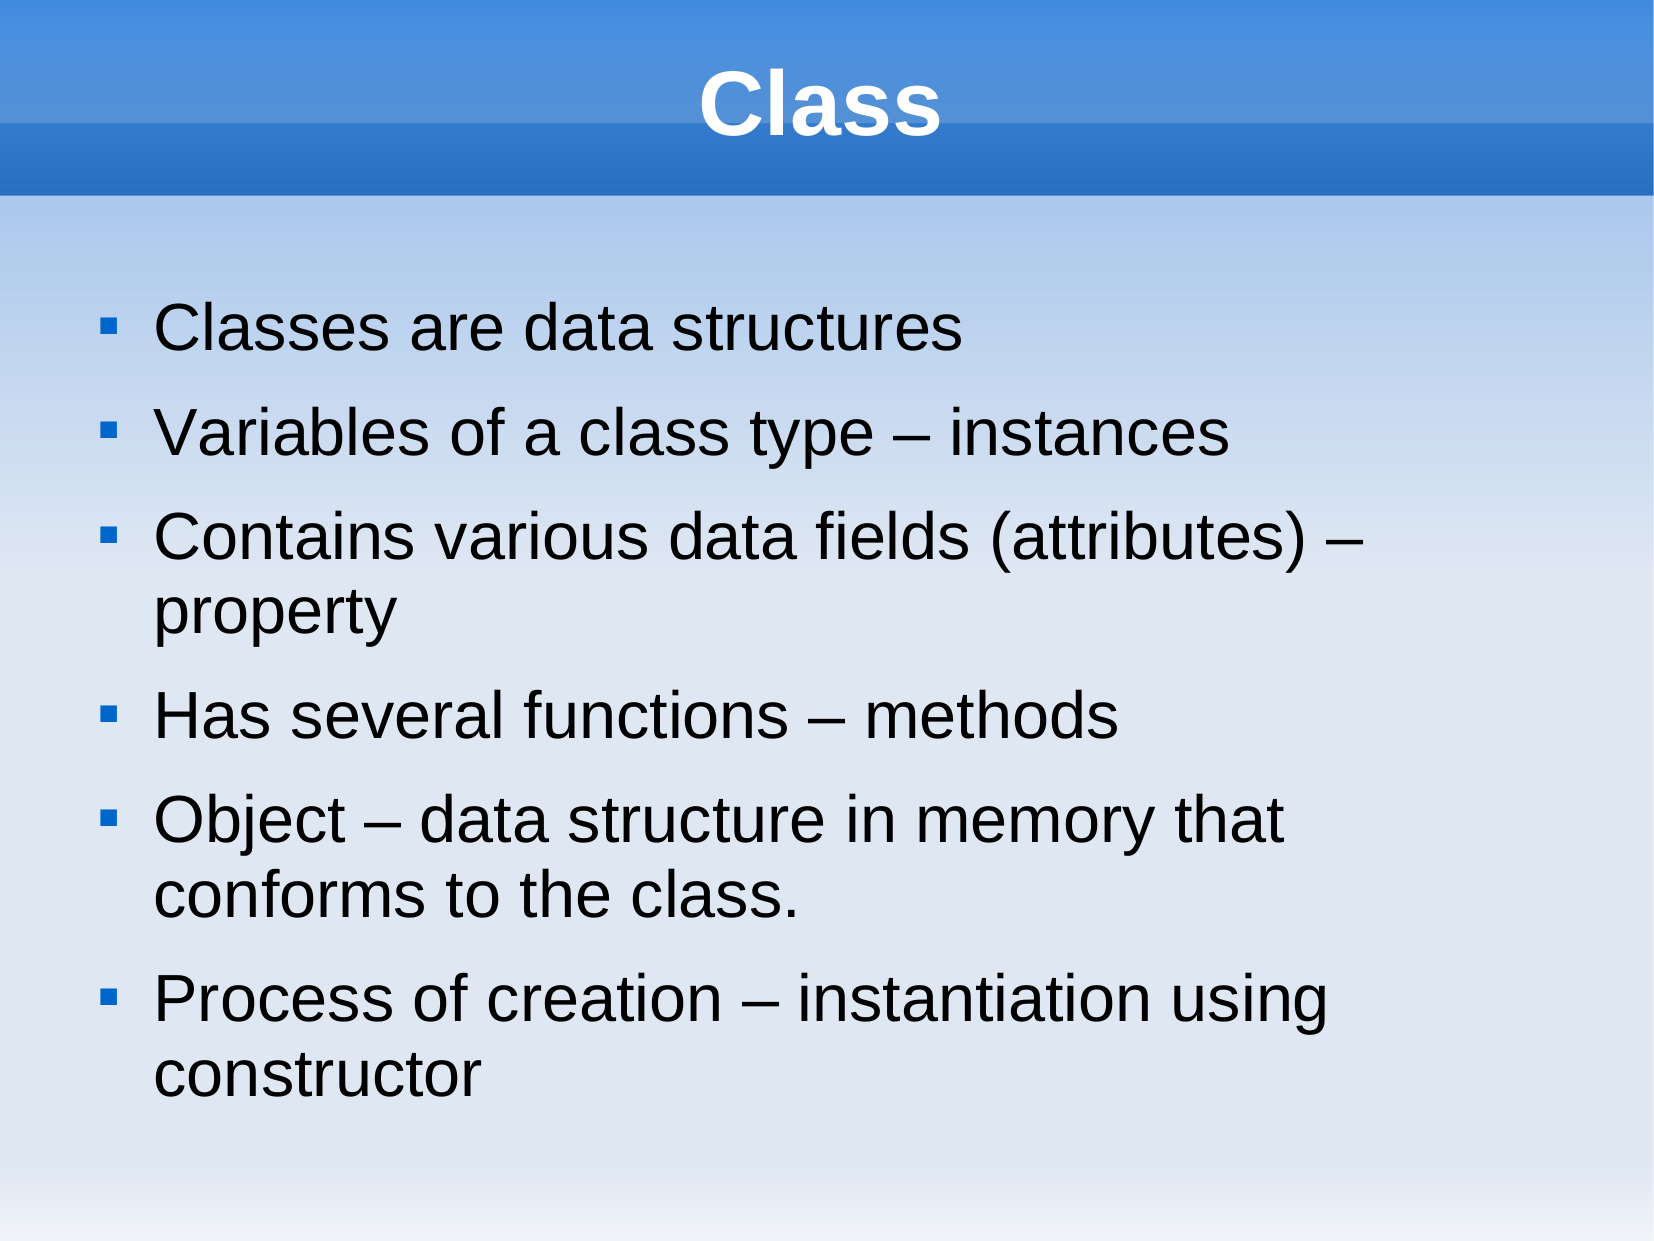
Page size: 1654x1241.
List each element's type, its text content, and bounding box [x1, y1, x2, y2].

title Class [76, 7, 1565, 200]
picture [0, 0, 1654, 1241]
list Classes are data structures Variables of a class type – instances Contains various data fields (attributes) – property Has several functions – methods Object – data structure in memory that conforms to the class. Process of creation – instantiation using constructor [82, 290, 1571, 1111]
